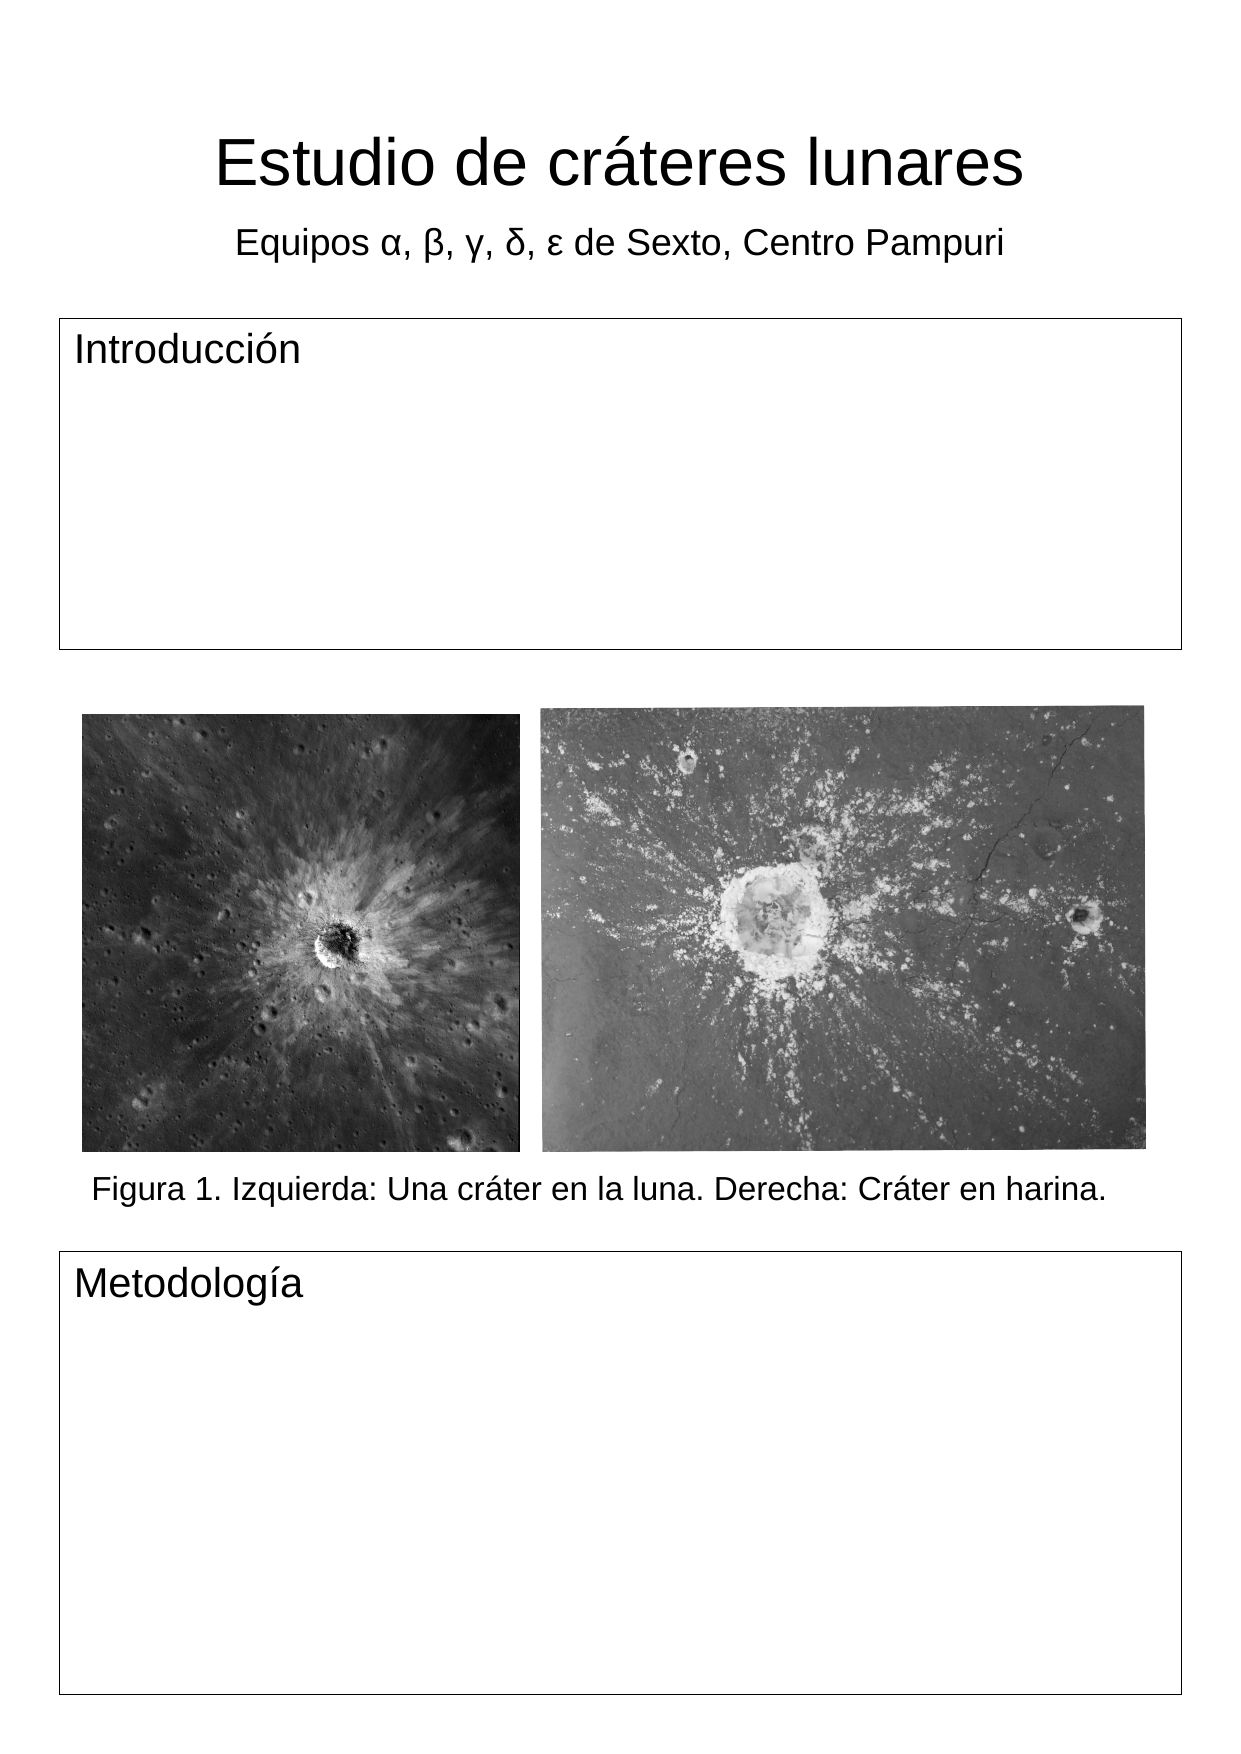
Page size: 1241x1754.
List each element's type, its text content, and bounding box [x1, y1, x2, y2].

text_box Introducción [59, 318, 1182, 650]
picture [82, 714, 520, 1152]
title Estudio de cráteres lunares [115, 124, 1125, 201]
text_box Metodología [59, 1251, 1182, 1695]
picture [540, 705, 1146, 1152]
title Equipos α, β, γ, δ, ε de Sexto, Centro Pampuri [115, 204, 1126, 282]
text_box Figura 1. Izquierda: Una cráter en la luna. Derecha: Cráter en harina. [76, 1163, 1199, 1223]
